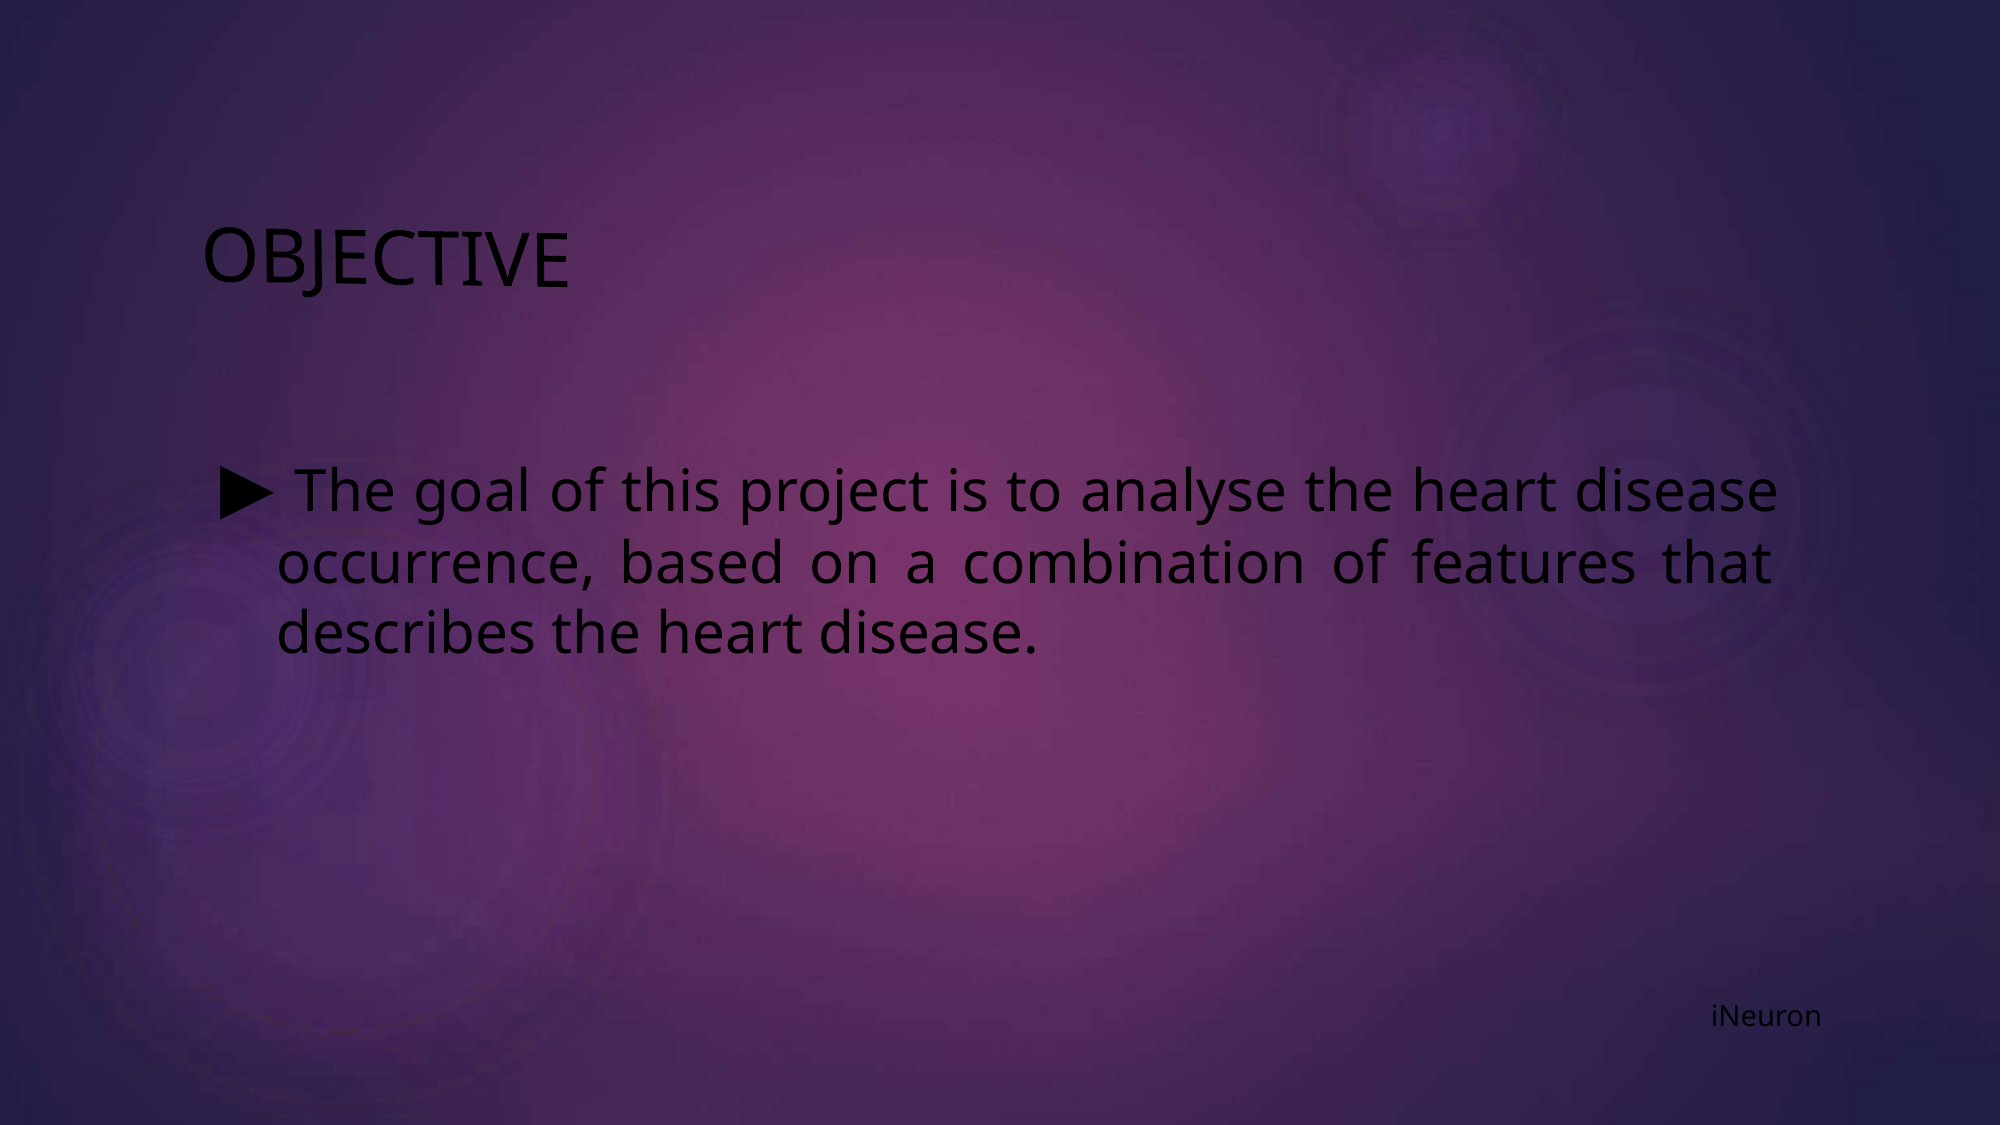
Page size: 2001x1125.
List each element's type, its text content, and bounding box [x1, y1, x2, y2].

text_box iNeuron [1696, 989, 1871, 1040]
text_box ▶ The goal of this project is to analyse the heart disease occurrence, based on a combination of features that describes the heart disease. [214, 438, 1803, 666]
text_box OBJECTIVE [198, 204, 734, 305]
picture [0, 0, 2000, 1125]
